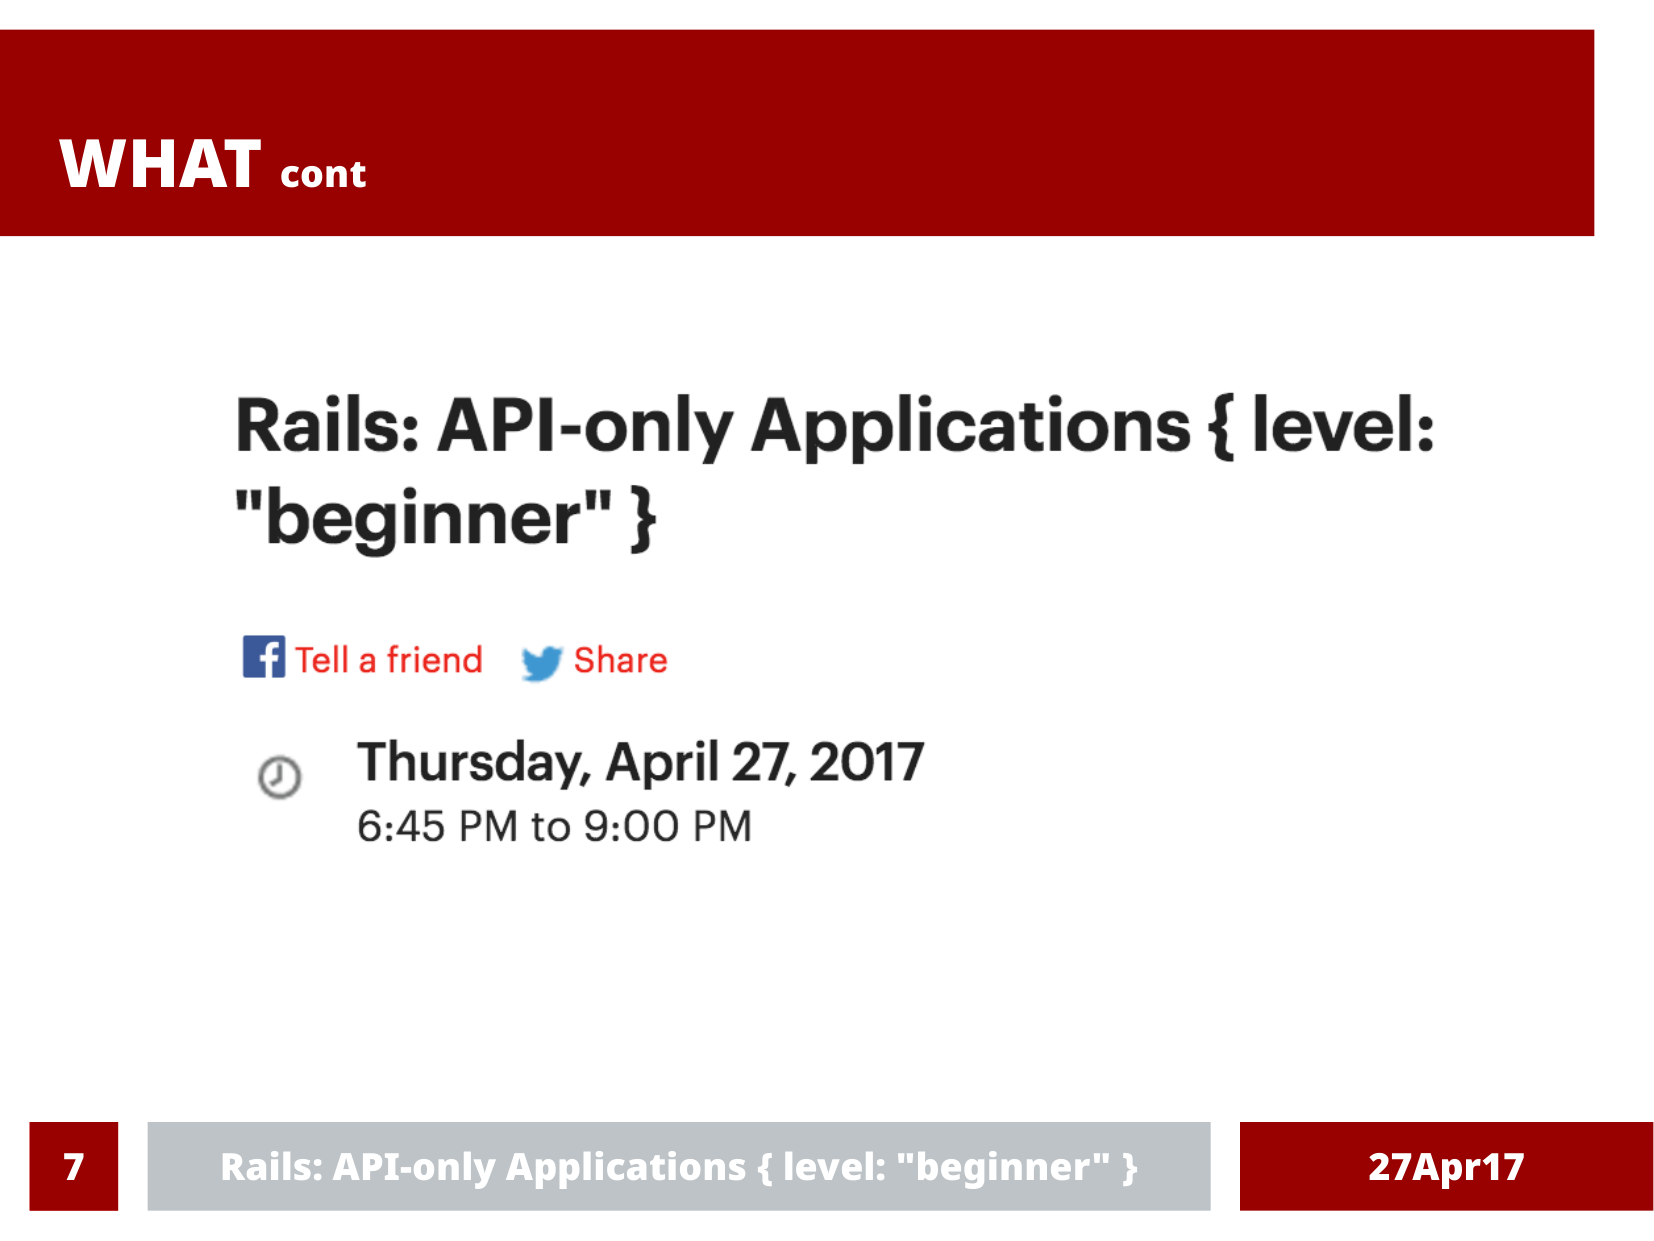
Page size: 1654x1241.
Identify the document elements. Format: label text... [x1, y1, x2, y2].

picture [208, 368, 1464, 890]
title WHAT cont [59, 59, 1595, 207]
